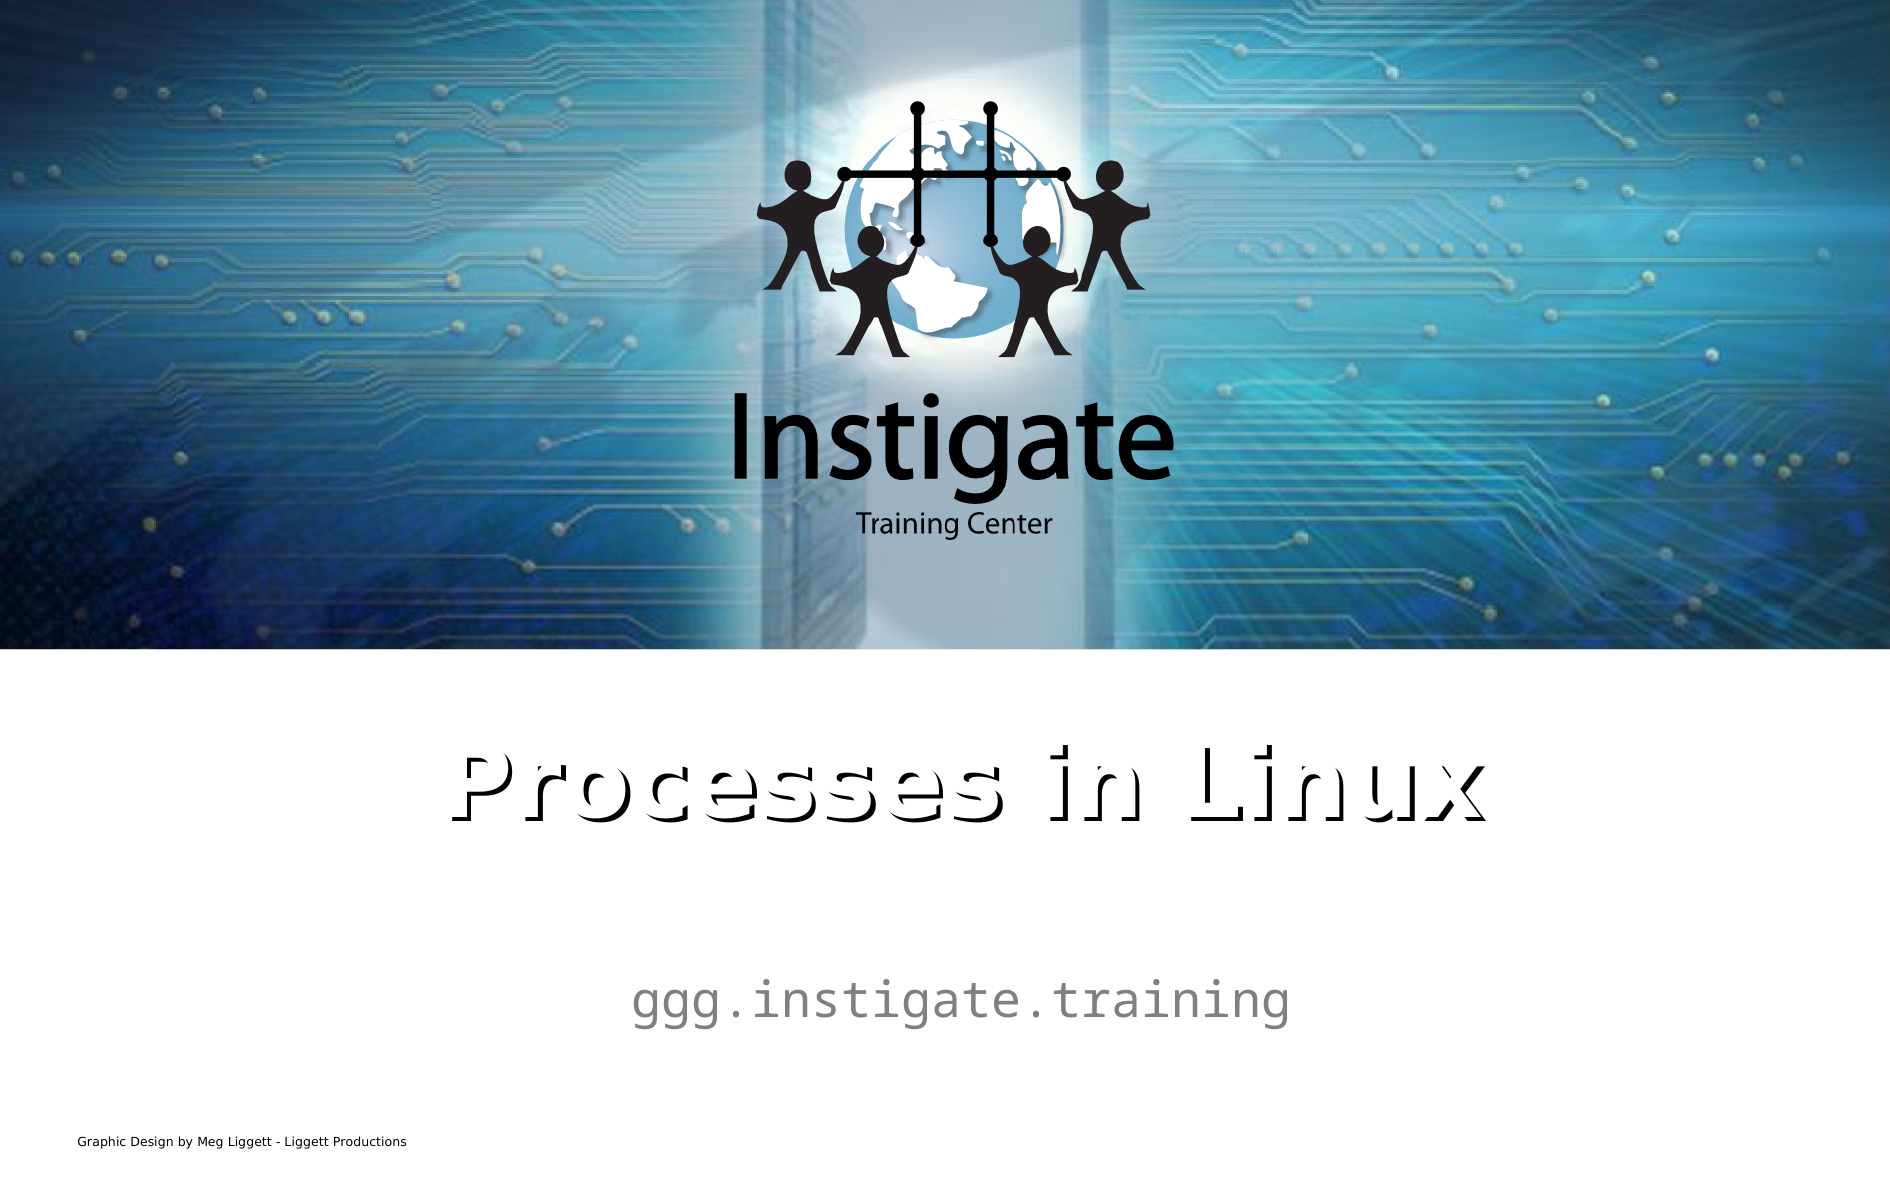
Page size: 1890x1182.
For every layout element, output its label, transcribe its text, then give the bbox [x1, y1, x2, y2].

picture [0, 0, 1890, 650]
subtitle Processes in Linux ggg.instigate.training [300, 726, 1623, 1056]
